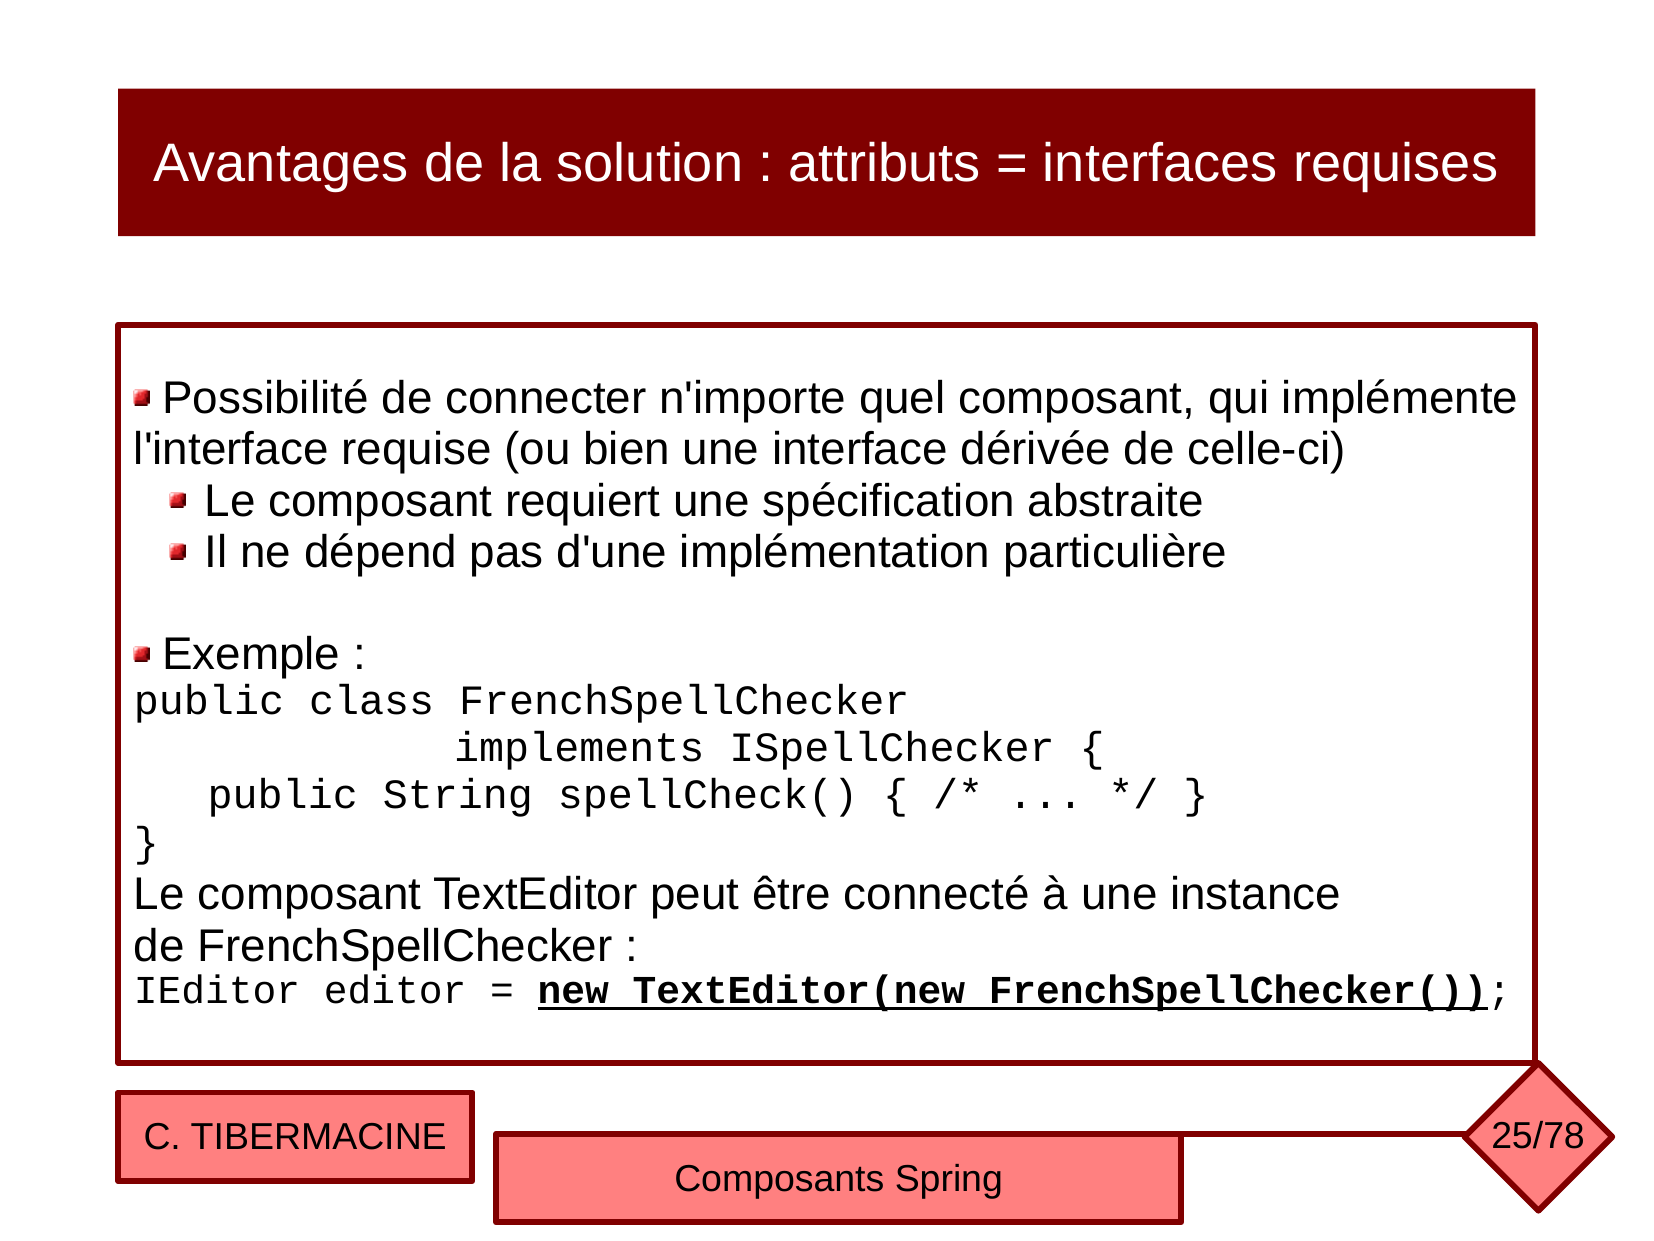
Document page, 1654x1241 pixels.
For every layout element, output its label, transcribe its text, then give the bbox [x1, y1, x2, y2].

picture [169, 543, 186, 560]
text_box Avantages de la solution : attributs = interfaces requises [118, 88, 1536, 237]
picture [133, 389, 150, 406]
text_box Composants Spring [496, 1133, 1182, 1223]
text_box Possibilité de connecter n'importe quel composant, qui implémente l'interface requise (ou bien une interface dérivée de celle-ci) Le composant requiert une spécification abstraite Il ne dépend pas d'une implémentation particulière Exemple : public class FrenchSpellChecker implements ISpellChecker { public String spellCheck() { /* ... */ } } Le composant TextEditor peut être connecté à une instance de FrenchSpellChecker : IEditor editor = new TextEditor(new FrenchSpellChecker()); [118, 324, 1536, 1063]
text_box C. TIBERMACINE [118, 1092, 473, 1182]
picture [133, 646, 150, 662]
text_box <numéro>/78 [1476, 1107, 1613, 1207]
picture [169, 492, 186, 508]
text_box [1494, 1062, 1583, 1107]
text_box [1464, 1125, 1476, 1149]
